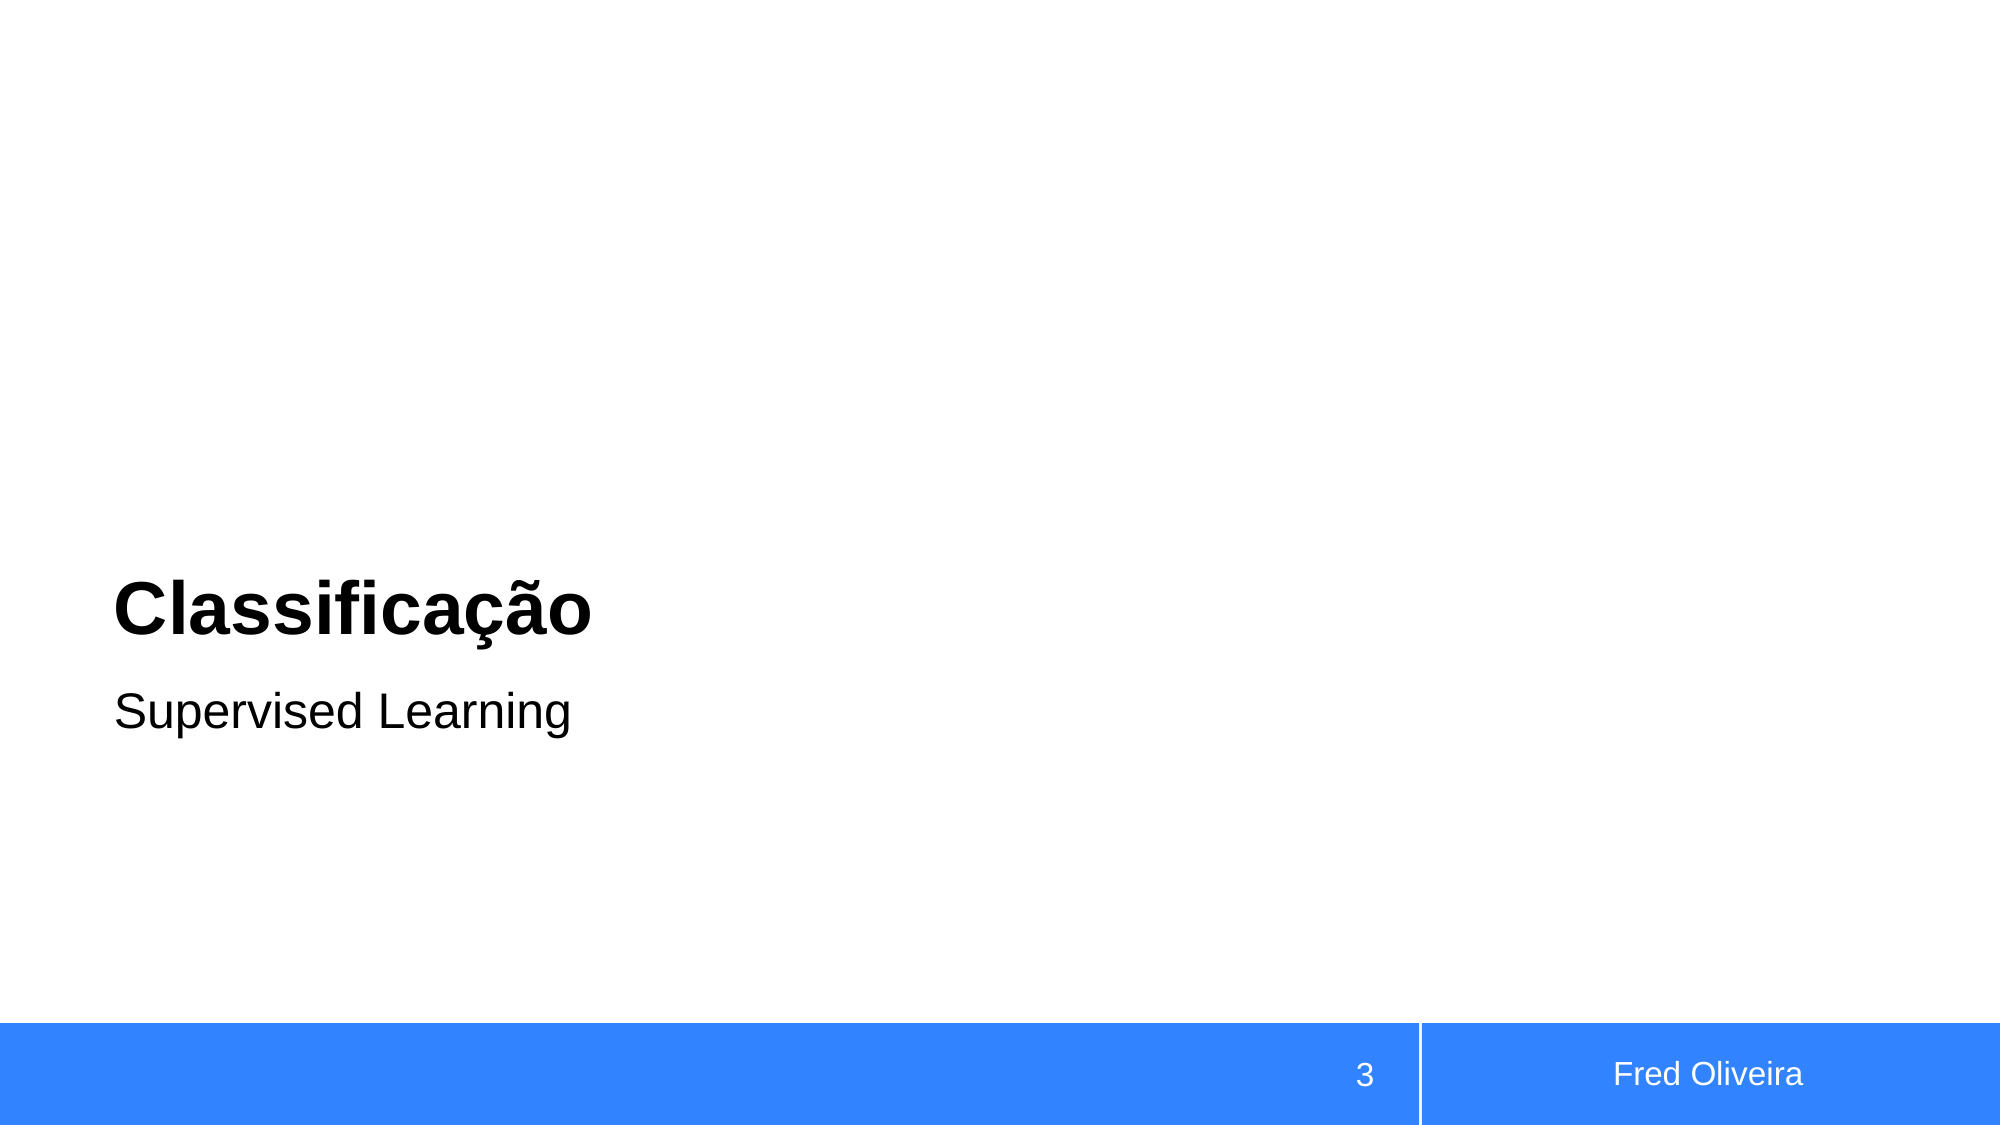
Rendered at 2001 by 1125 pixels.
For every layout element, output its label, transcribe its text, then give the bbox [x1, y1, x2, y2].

slide_number <number> [1260, 1043, 1390, 1104]
list Supervised Learning [114, 670, 1420, 1006]
title Classificação [114, 178, 1420, 651]
footer Fred Oliveira [1442, 1042, 1975, 1102]
